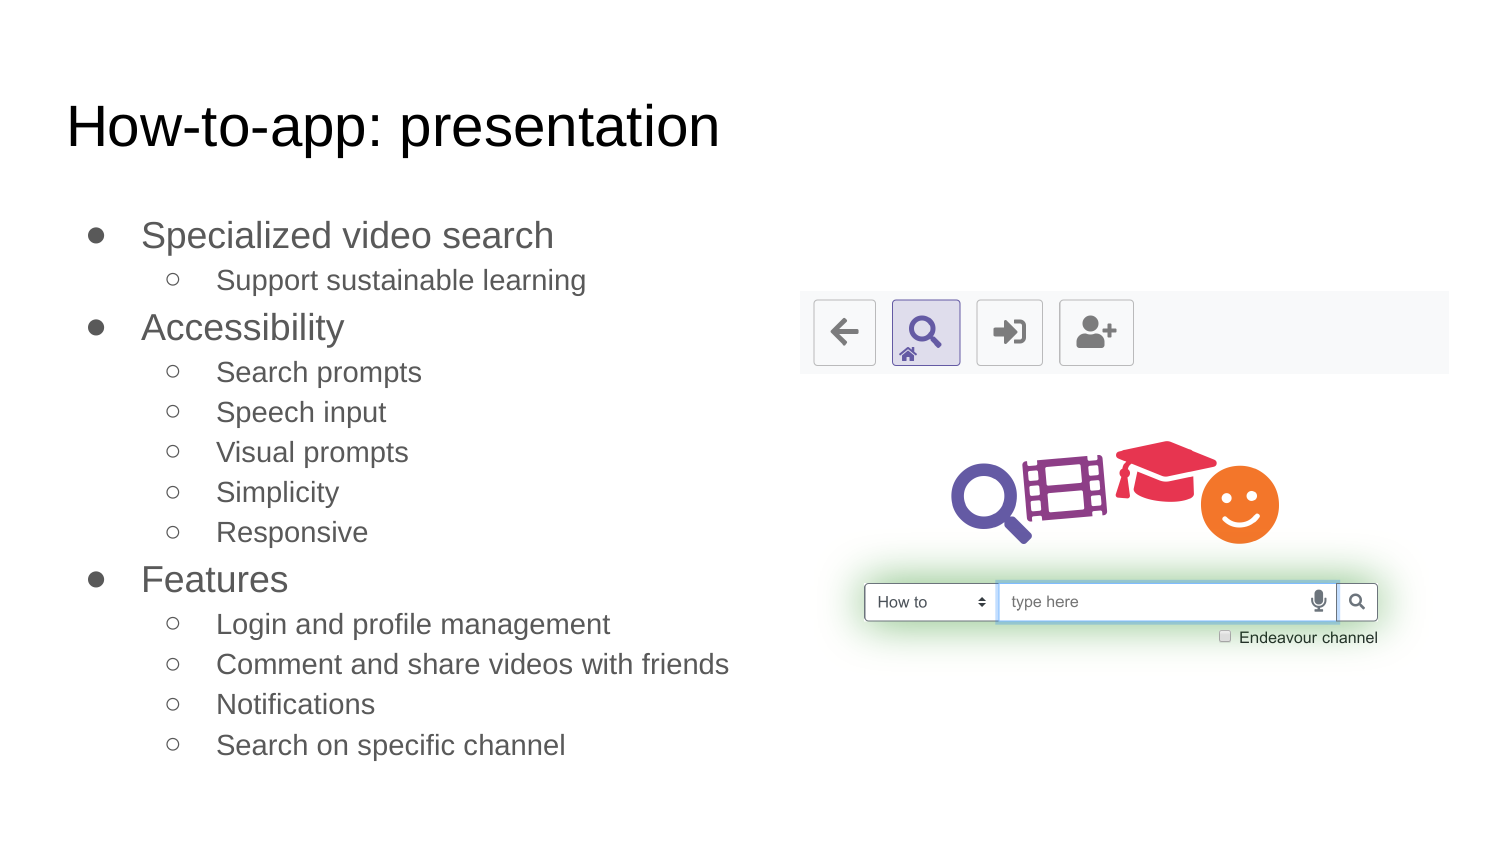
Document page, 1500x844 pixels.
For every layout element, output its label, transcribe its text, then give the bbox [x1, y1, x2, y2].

list Specialized video search Support sustainable learning Accessibility Search prompts Speech input Visual prompts Simplicity Responsive Features Login and profile management Comment and share videos with friends Notifications Search on specific channel [51, 189, 1449, 750]
picture [800, 291, 1449, 717]
title How-to-app: presentation [51, 72, 1449, 167]
